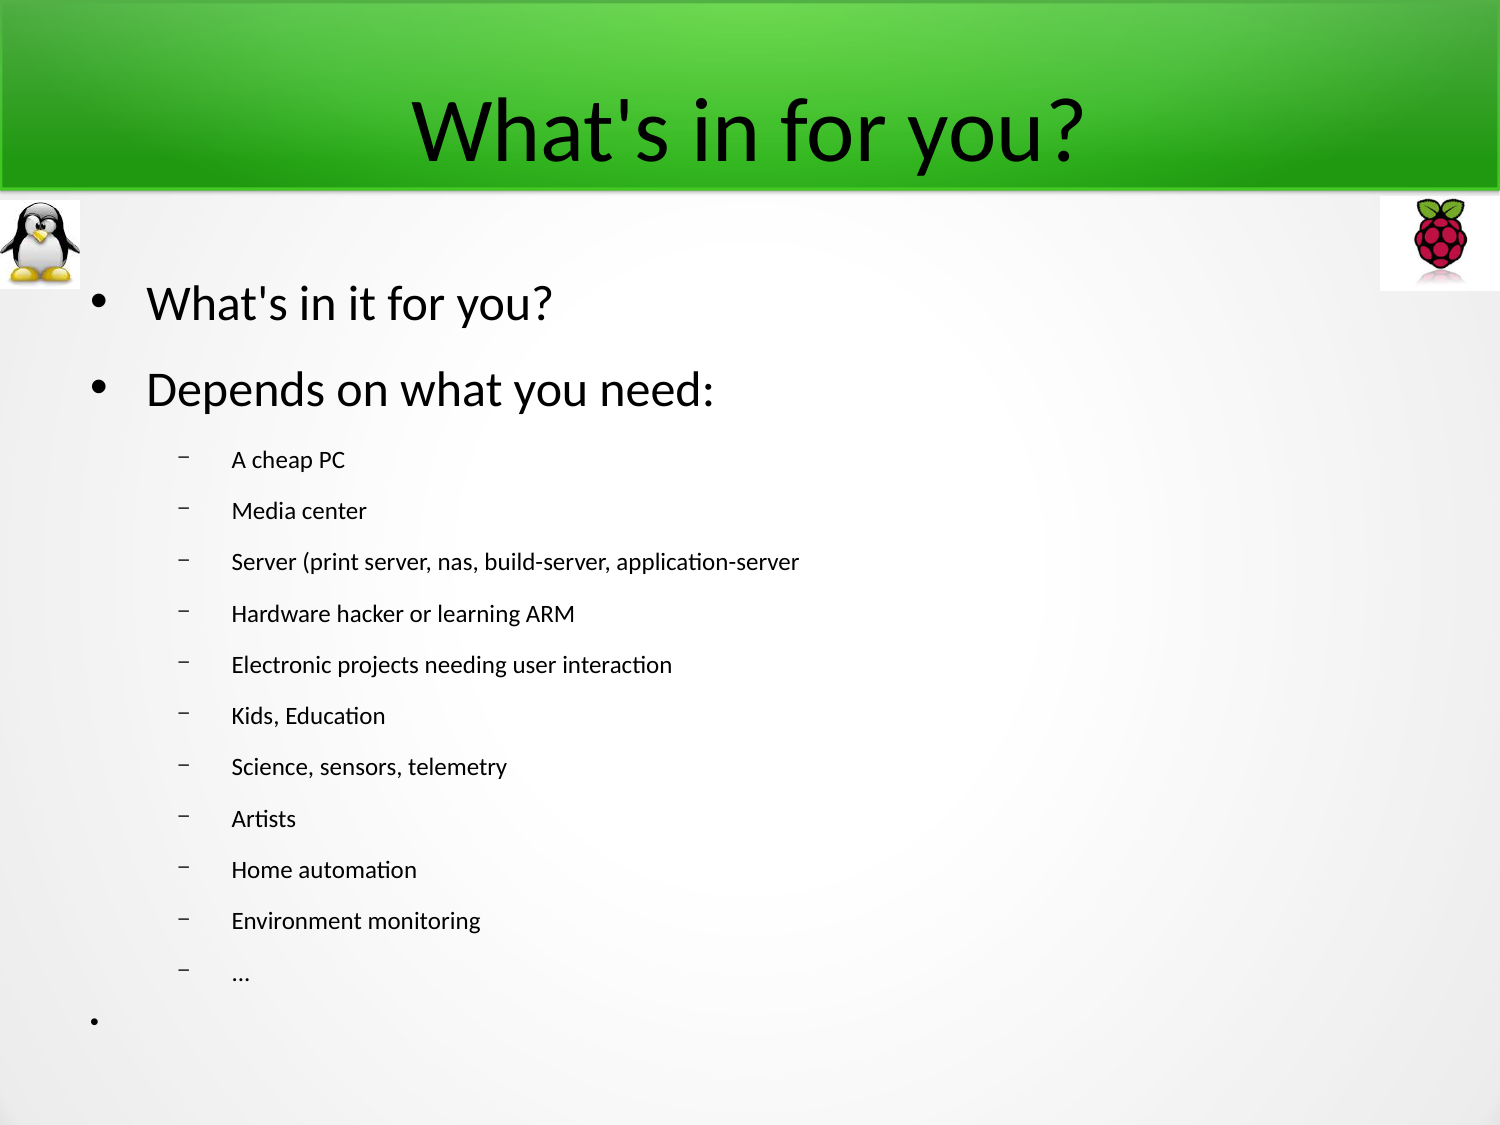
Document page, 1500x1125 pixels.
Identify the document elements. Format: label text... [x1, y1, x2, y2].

title What's in for you? [75, 45, 1425, 233]
list What's in it for you? Depends on what you need: A cheap PC Media center Server (print server, nas, build-server, application-server Hardware hacker or learning ARM Electronic projects needing user interaction Kids, Education Science, sensors, telemetry Artists Home automation Environment monitoring ... [75, 262, 1425, 1005]
picture [0, 200, 80, 289]
picture [1380, 196, 1500, 291]
